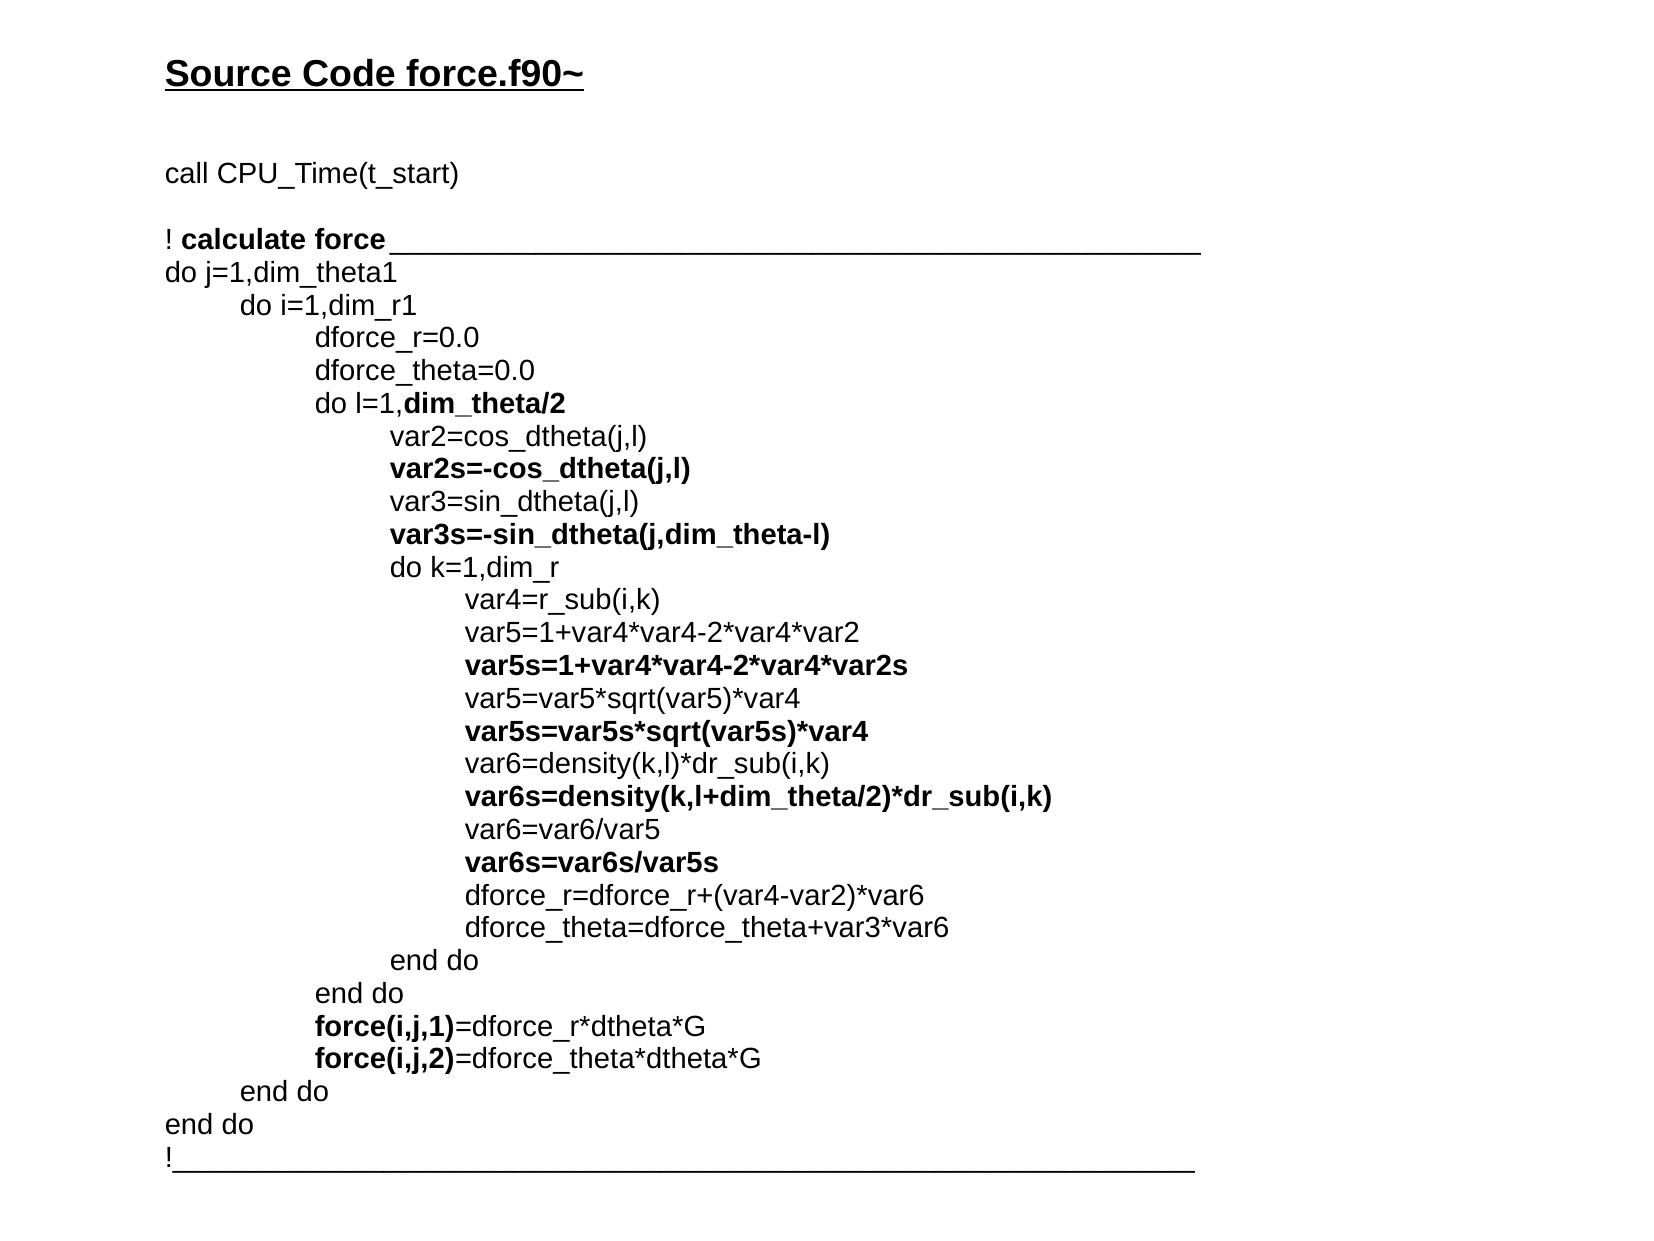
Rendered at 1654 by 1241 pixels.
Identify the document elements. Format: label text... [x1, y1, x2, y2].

text_box call CPU_Time(t_start) ! calculate force __________________________________________________ do j=1,dim_theta1 do i=1,dim_r1 dforce_r=0.0 dforce_theta=0.0 do l=1,dim_theta/2 var2=cos_dtheta(j,l) var2s=-cos_dtheta(j,l) var3=sin_dtheta(j,l) var3s=-sin_dtheta(j,dim_theta-l) do k=1,dim_r var4=r_sub(i,k) var5=1+var4*var4-2*var4*var2 var5s=1+var4*var4-2*var4*var2s var5=var5*sqrt(var5)*var4 var5s=var5s*sqrt(var5s)*var4 var6=density(k,l)*dr_sub(i,k) var6s=density(k,l+dim_theta/2)*dr_sub(i,k) var6=var6/var5 var6s=var6s/var5s dforce_r=dforce_r+(var4-var2)*var6 dforce_theta=dforce_theta+var3*var6 end do end do force(i,j,1)=dforce_r*dtheta*G force(i,j,2)=dforce_theta*dtheta*G end do end do !_______________________________________________________________ [150, 150, 1501, 1214]
text_box Source Code force.f90~ [150, 45, 1501, 102]
